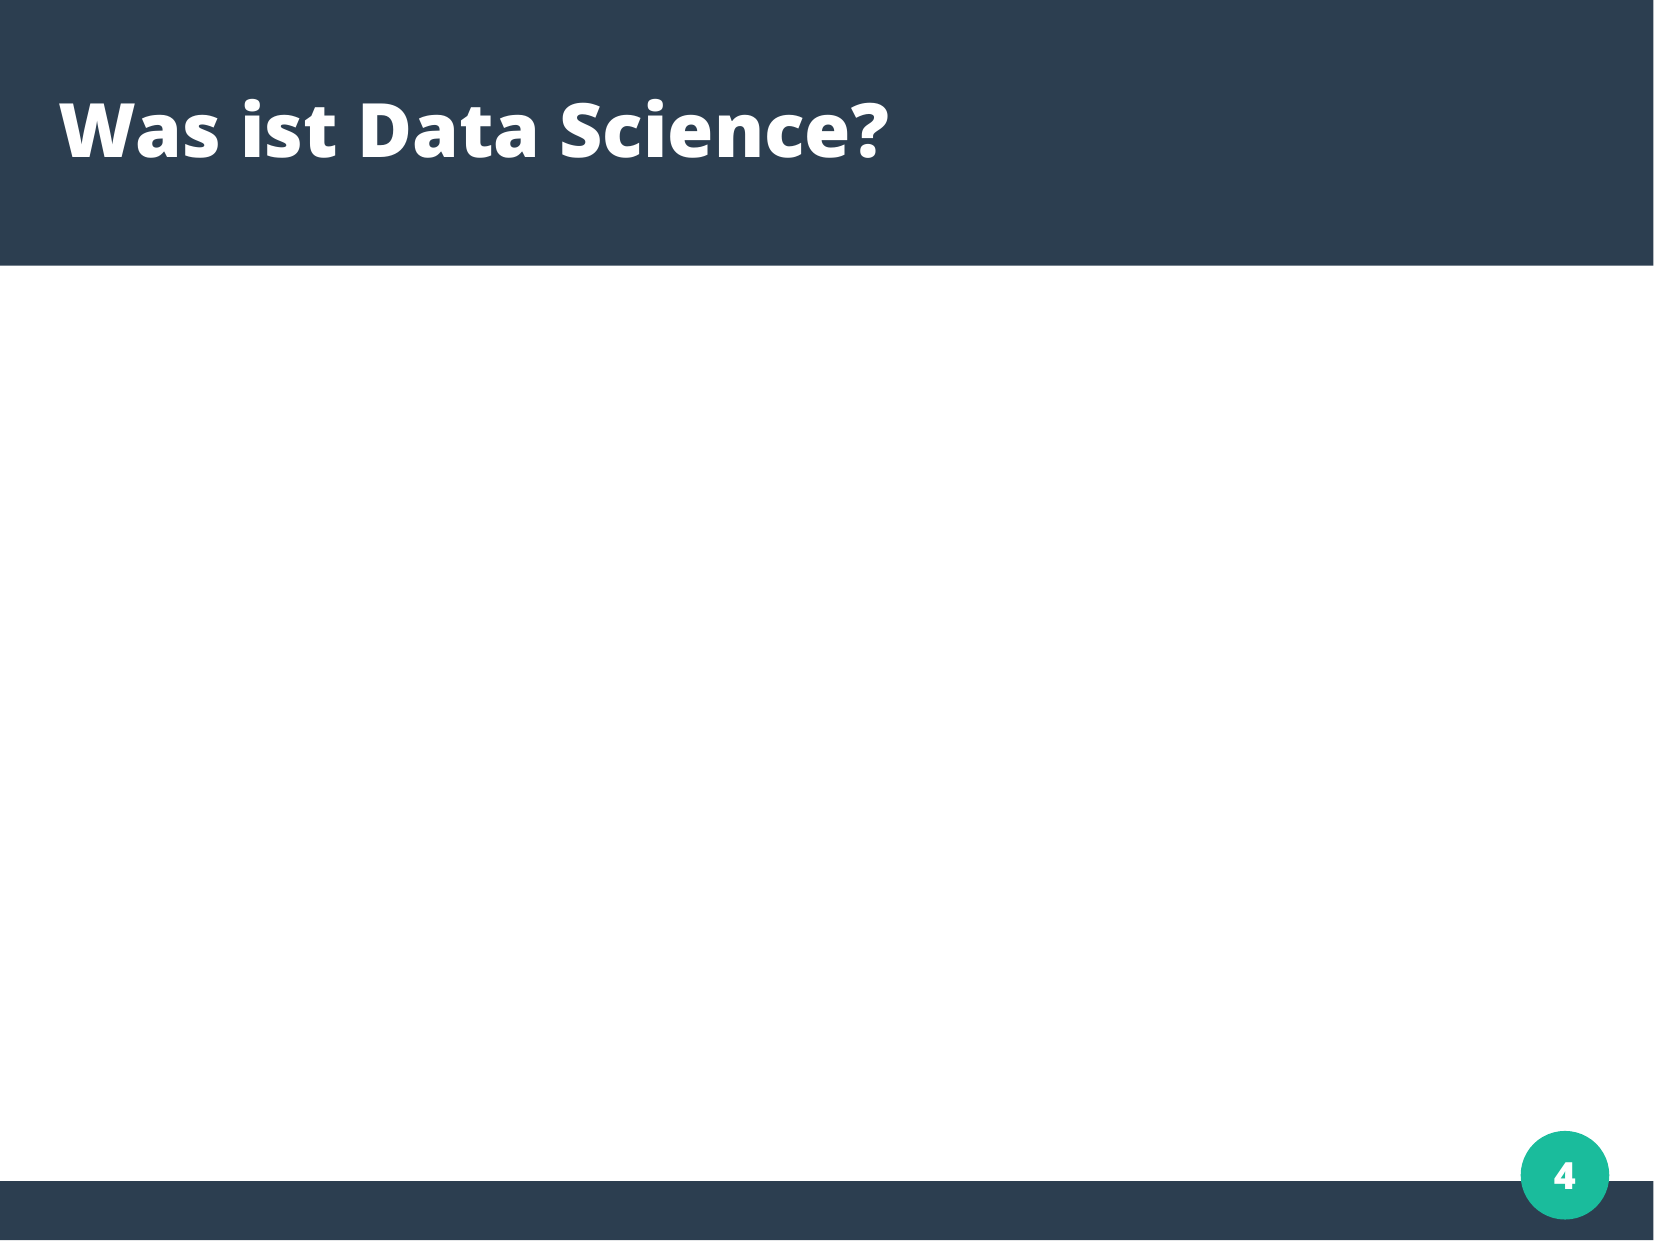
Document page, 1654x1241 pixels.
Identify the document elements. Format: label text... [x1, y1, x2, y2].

title Was ist Data Science? [59, 49, 1595, 207]
